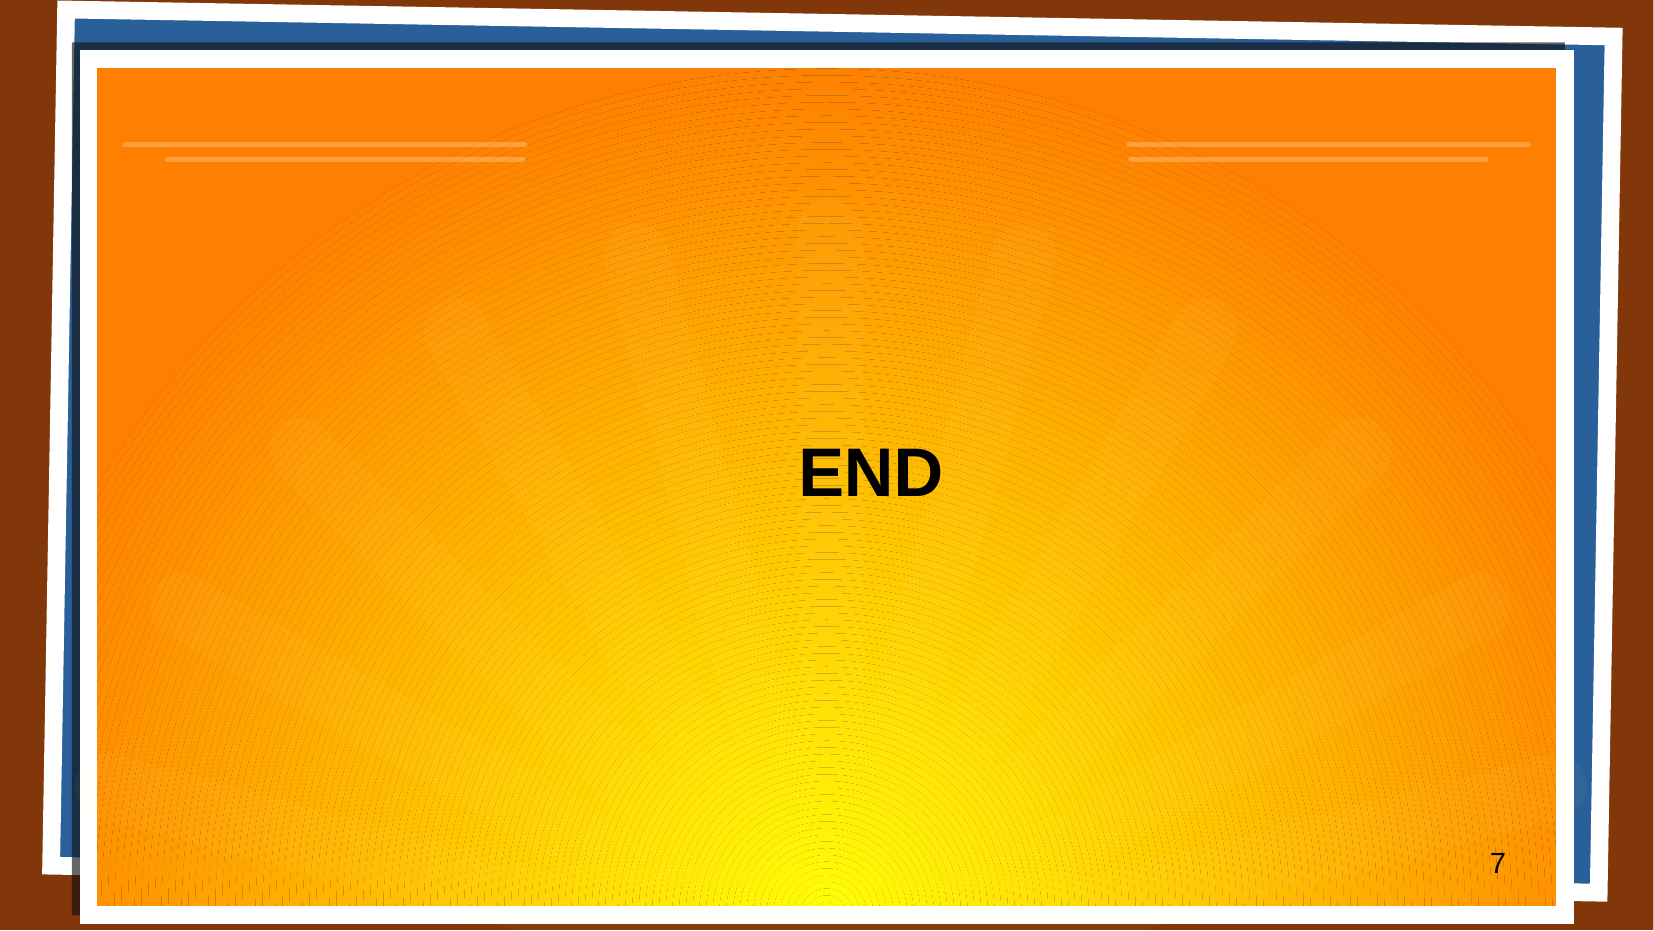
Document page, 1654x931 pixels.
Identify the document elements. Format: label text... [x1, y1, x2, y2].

title END [383, 295, 1359, 650]
